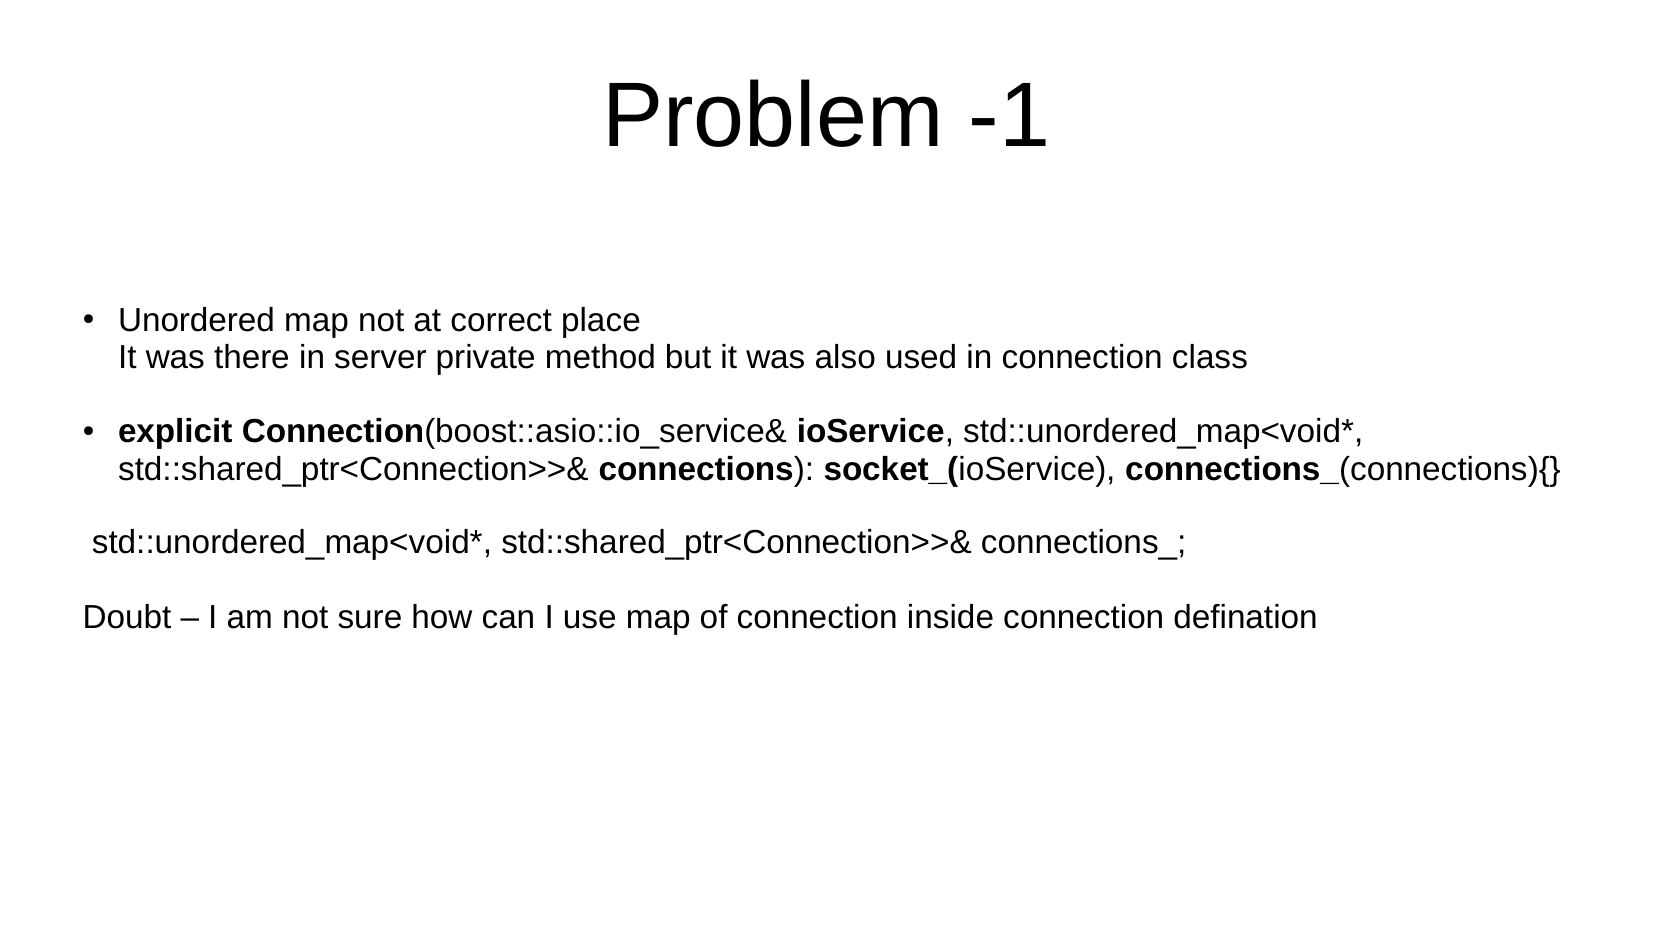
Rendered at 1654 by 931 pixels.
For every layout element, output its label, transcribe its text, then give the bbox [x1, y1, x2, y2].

subtitle Unordered map not at correct place It was there in server private method but it was also used in connection class explicit Connection(boost::asio::io_service& ioService, std::unordered_map<void*, std::shared_ptr<Connection>>& connections): socket_(ioService), connections_(connections){} std::unordered_map<void*, std::shared_ptr<Connection>>& connections_; Doubt – I am not sure how can I use map of connection inside connection defination [82, 301, 1571, 673]
title Problem -1 [82, 37, 1571, 193]
